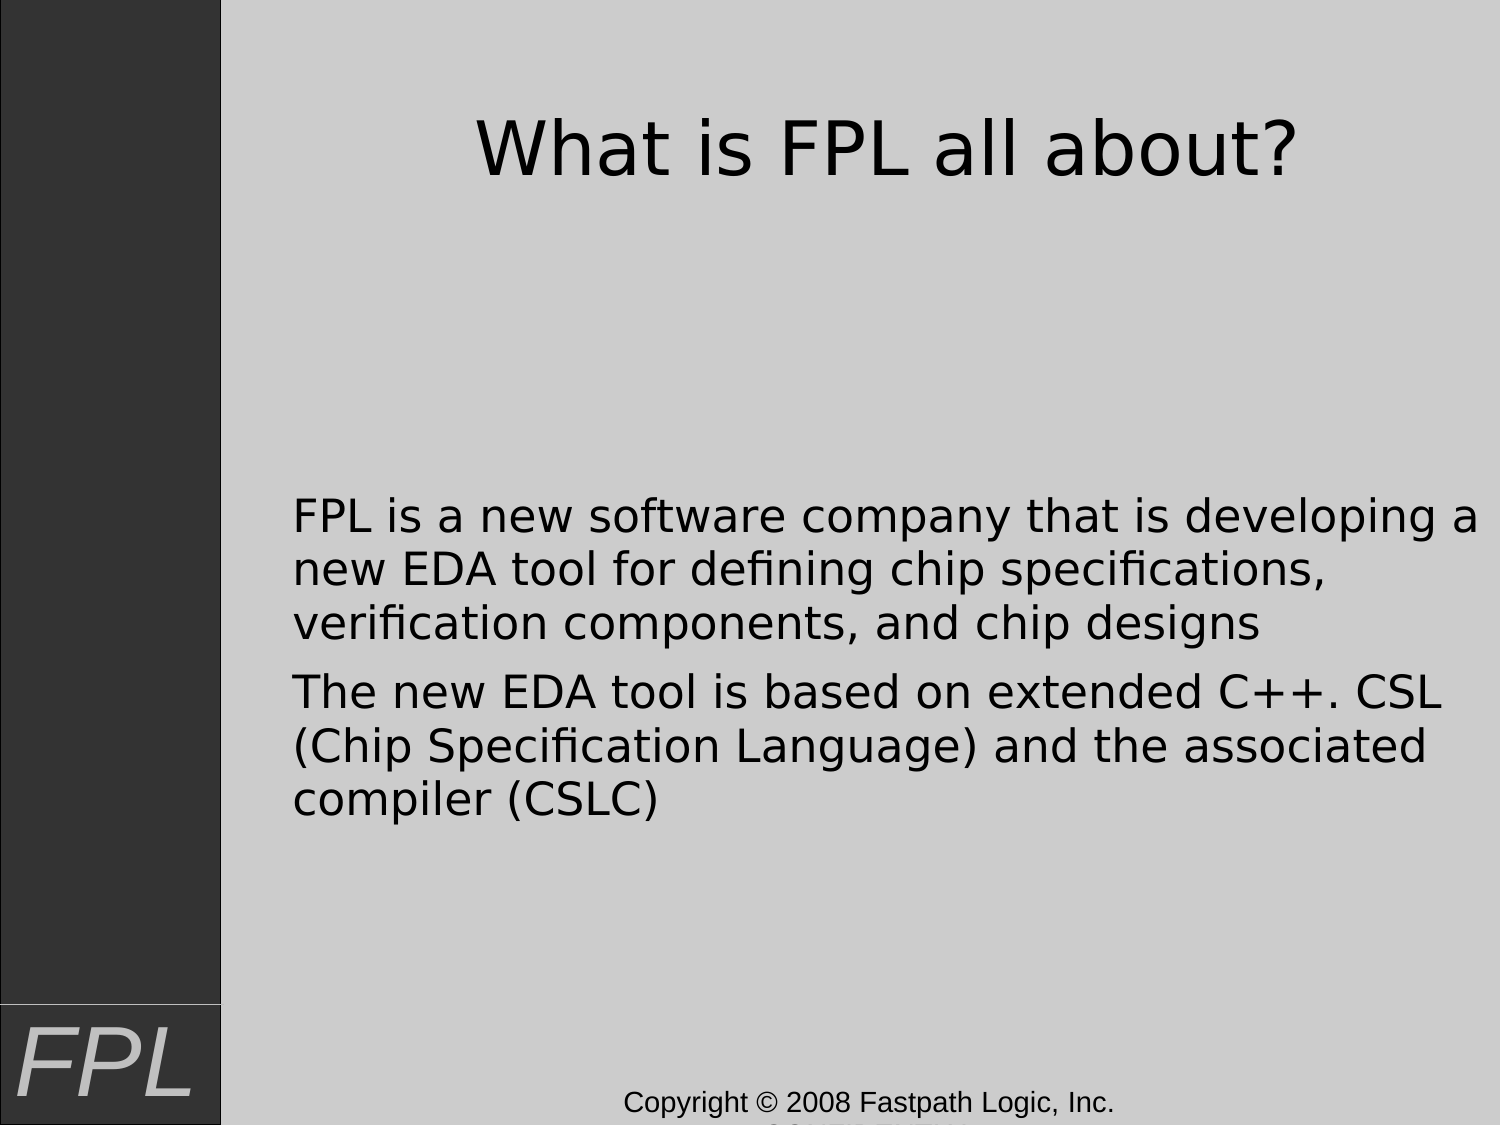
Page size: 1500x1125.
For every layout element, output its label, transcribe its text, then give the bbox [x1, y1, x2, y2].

title What is FPL all about? [387, 52, 1388, 247]
subtitle FPL is a new software company that is developing a new EDA tool for defining chip specifications, verification components, and chip designs The new EDA tool is based on extended C++. CSL (Chip Specification Language) and the associated compiler (CSLC) [292, 247, 1483, 1070]
